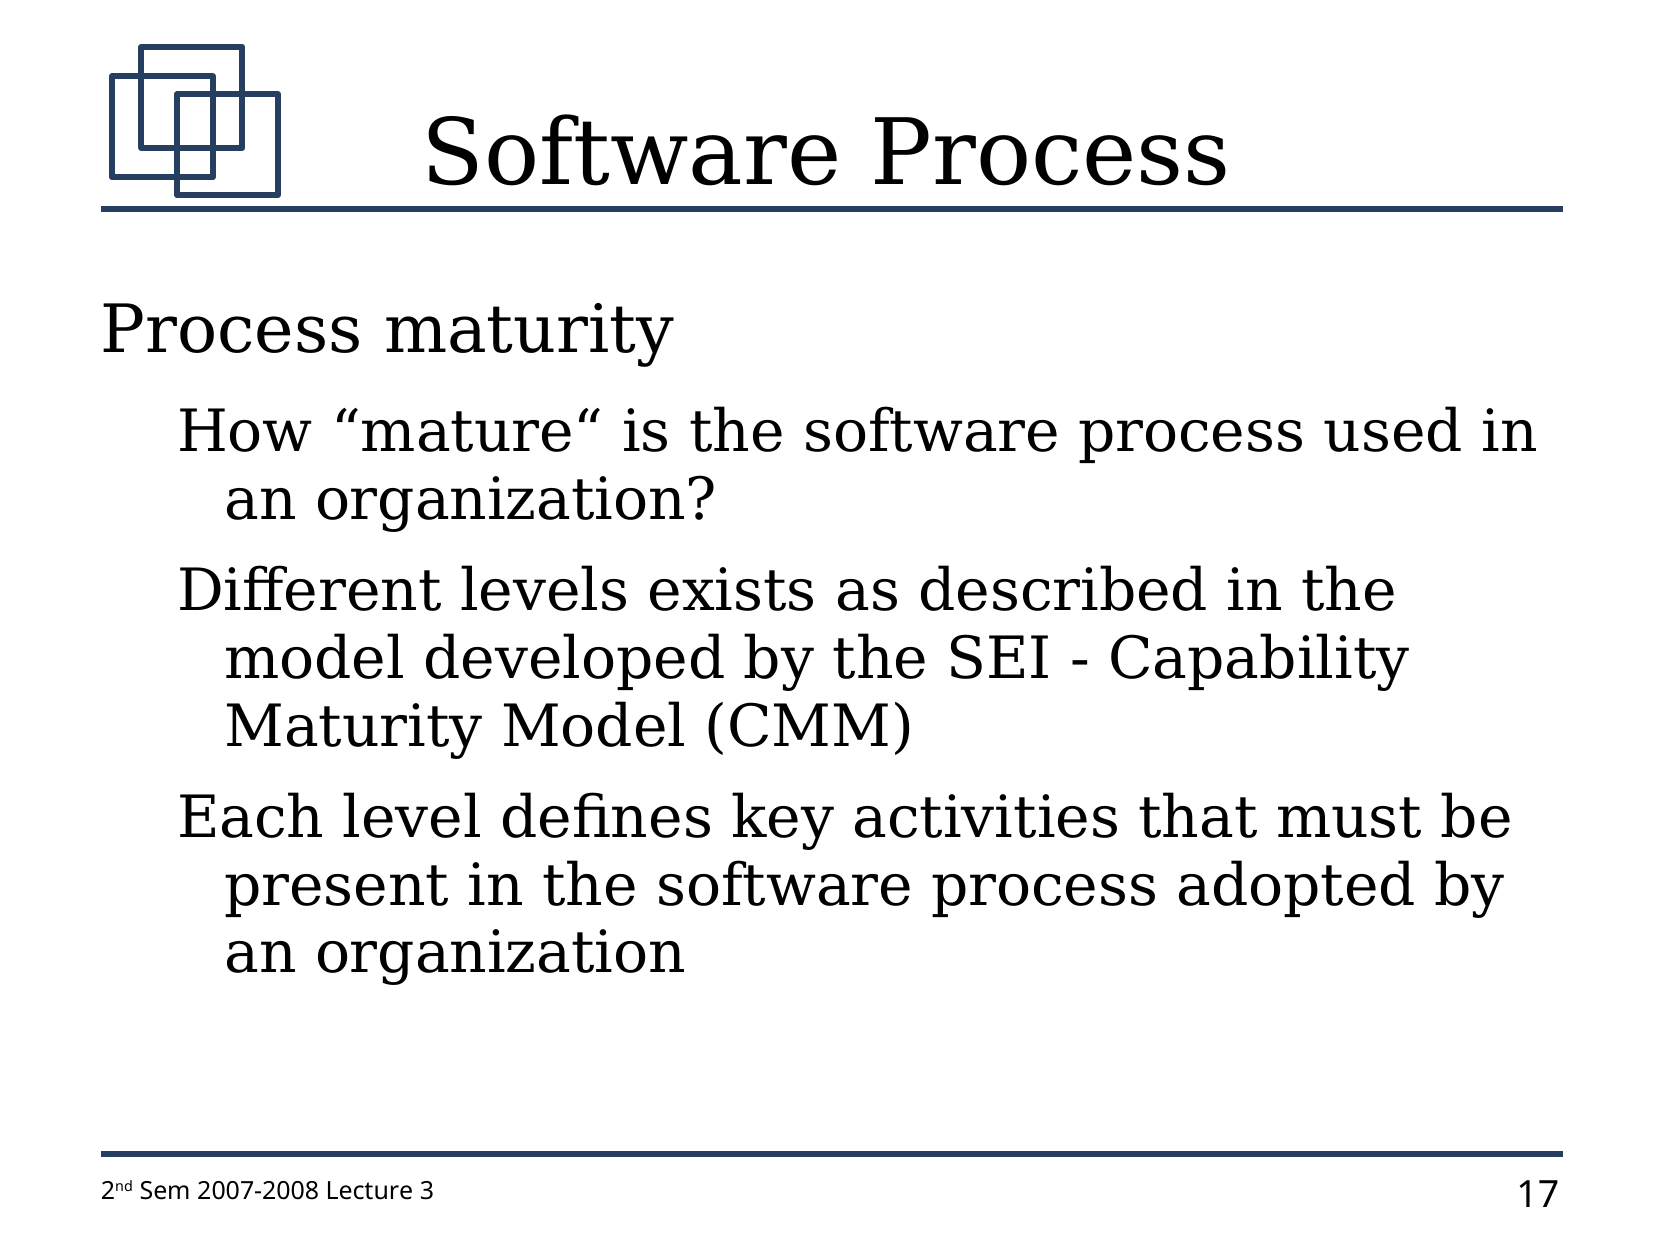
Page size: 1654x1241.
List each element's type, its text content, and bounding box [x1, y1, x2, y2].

list Process maturity How “mature“ is the software process used in an organization? Different levels exists as described in the model developed by the SEI - Capability Maturity Model (CMM) Each level defines key activities that must be present in the software process adopted by an organization [82, 290, 1571, 1109]
title Software Process [82, 49, 1571, 257]
